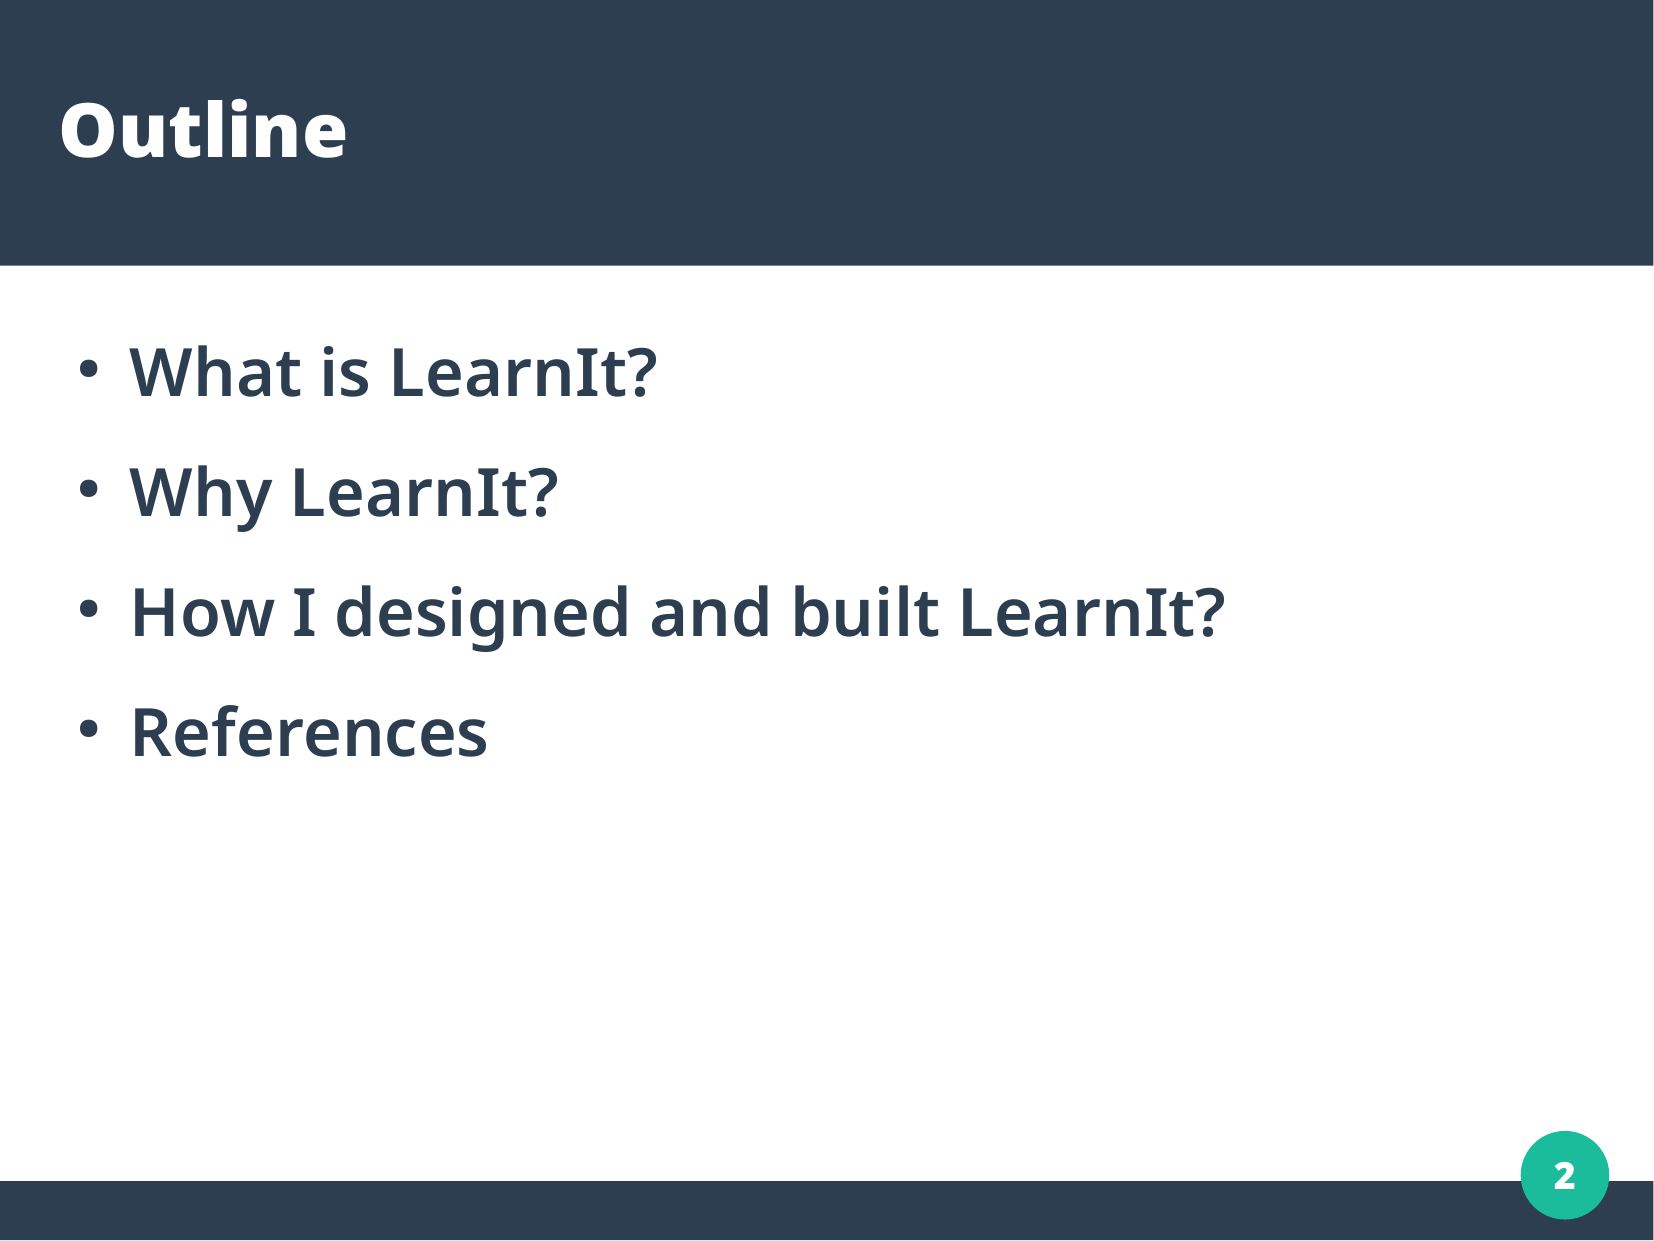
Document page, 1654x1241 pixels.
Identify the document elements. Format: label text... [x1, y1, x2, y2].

list What is LearnIt? Why LearnIt? How I designed and built LearnIt? References [59, 324, 1595, 1152]
title Outline [59, 49, 1595, 207]
